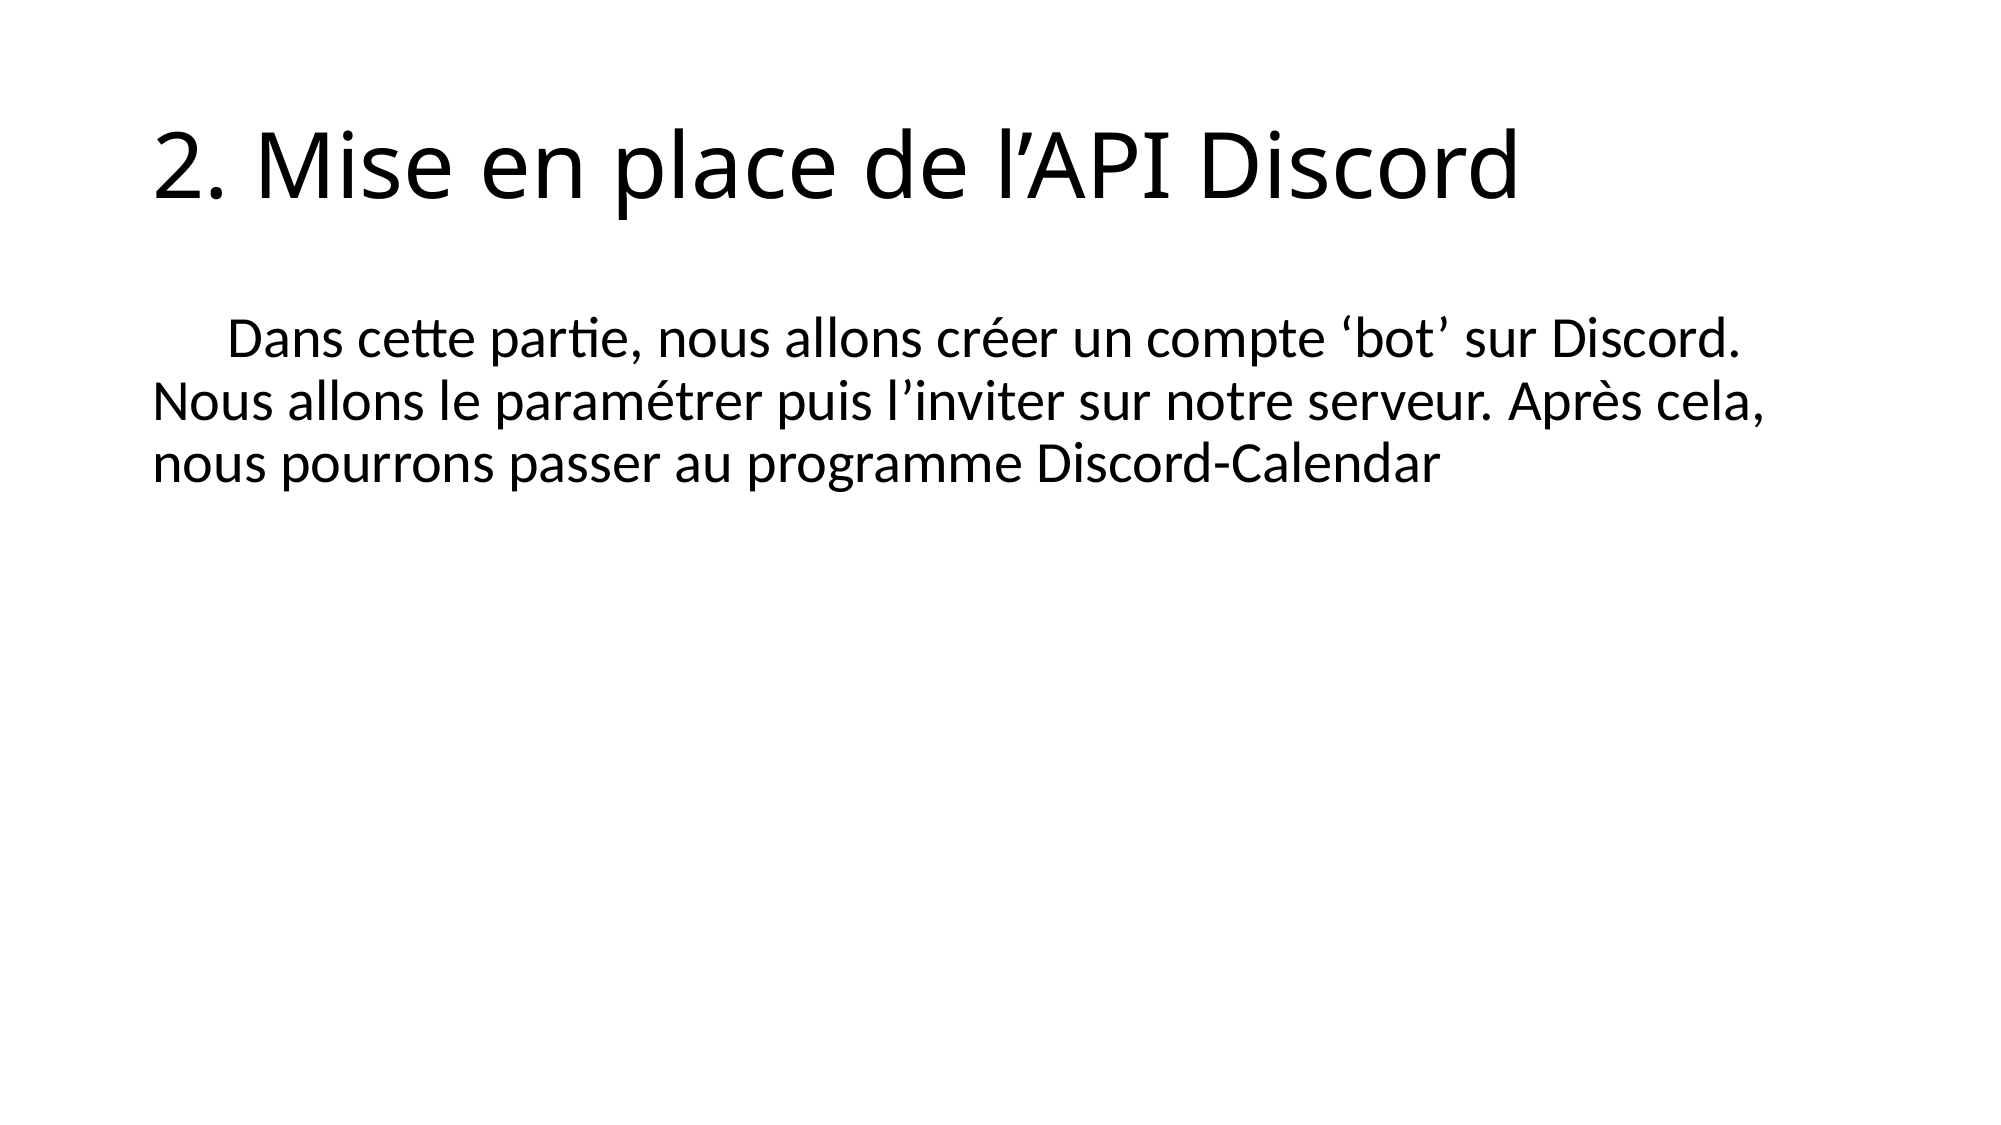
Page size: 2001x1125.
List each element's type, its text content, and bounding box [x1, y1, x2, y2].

list Dans cette partie, nous allons créer un compte ‘bot’ sur Discord. Nous allons le paramétrer puis l’inviter sur notre serveur. Après cela, nous pourrons passer au programme Discord-Calendar [137, 299, 1863, 1014]
title 2. Mise en place de l’API Discord [137, 59, 1863, 278]
